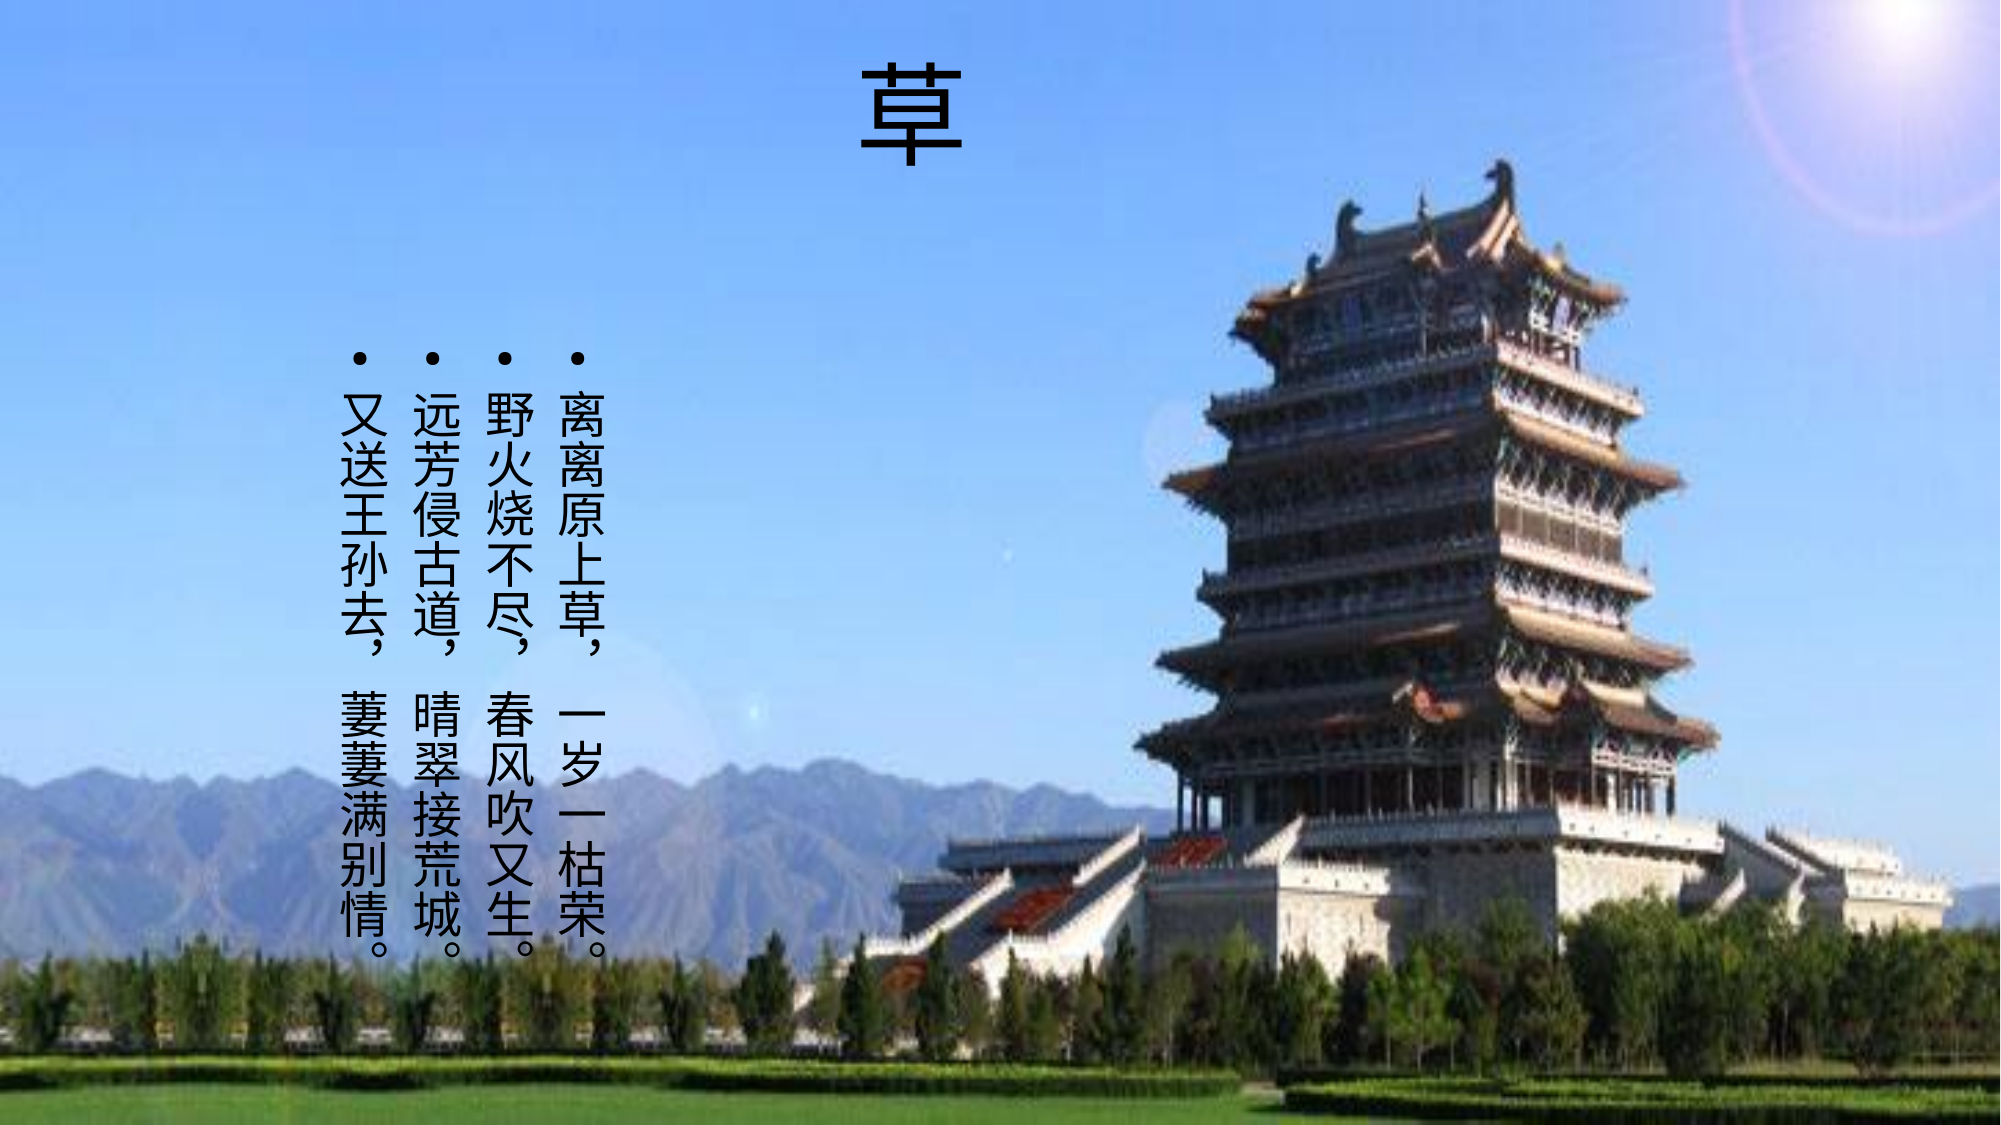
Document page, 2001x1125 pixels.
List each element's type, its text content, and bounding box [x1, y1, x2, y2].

text_box 草 [814, 47, 998, 171]
text_box 离离原上草，一岁一枯荣。 野火烧不尽，春风吹又生。 远芳侵古道，晴翠接荒城。 又送王孙去，萋萋满别情。 [220, 47, 626, 1004]
picture [0, 0, 2001, 1125]
